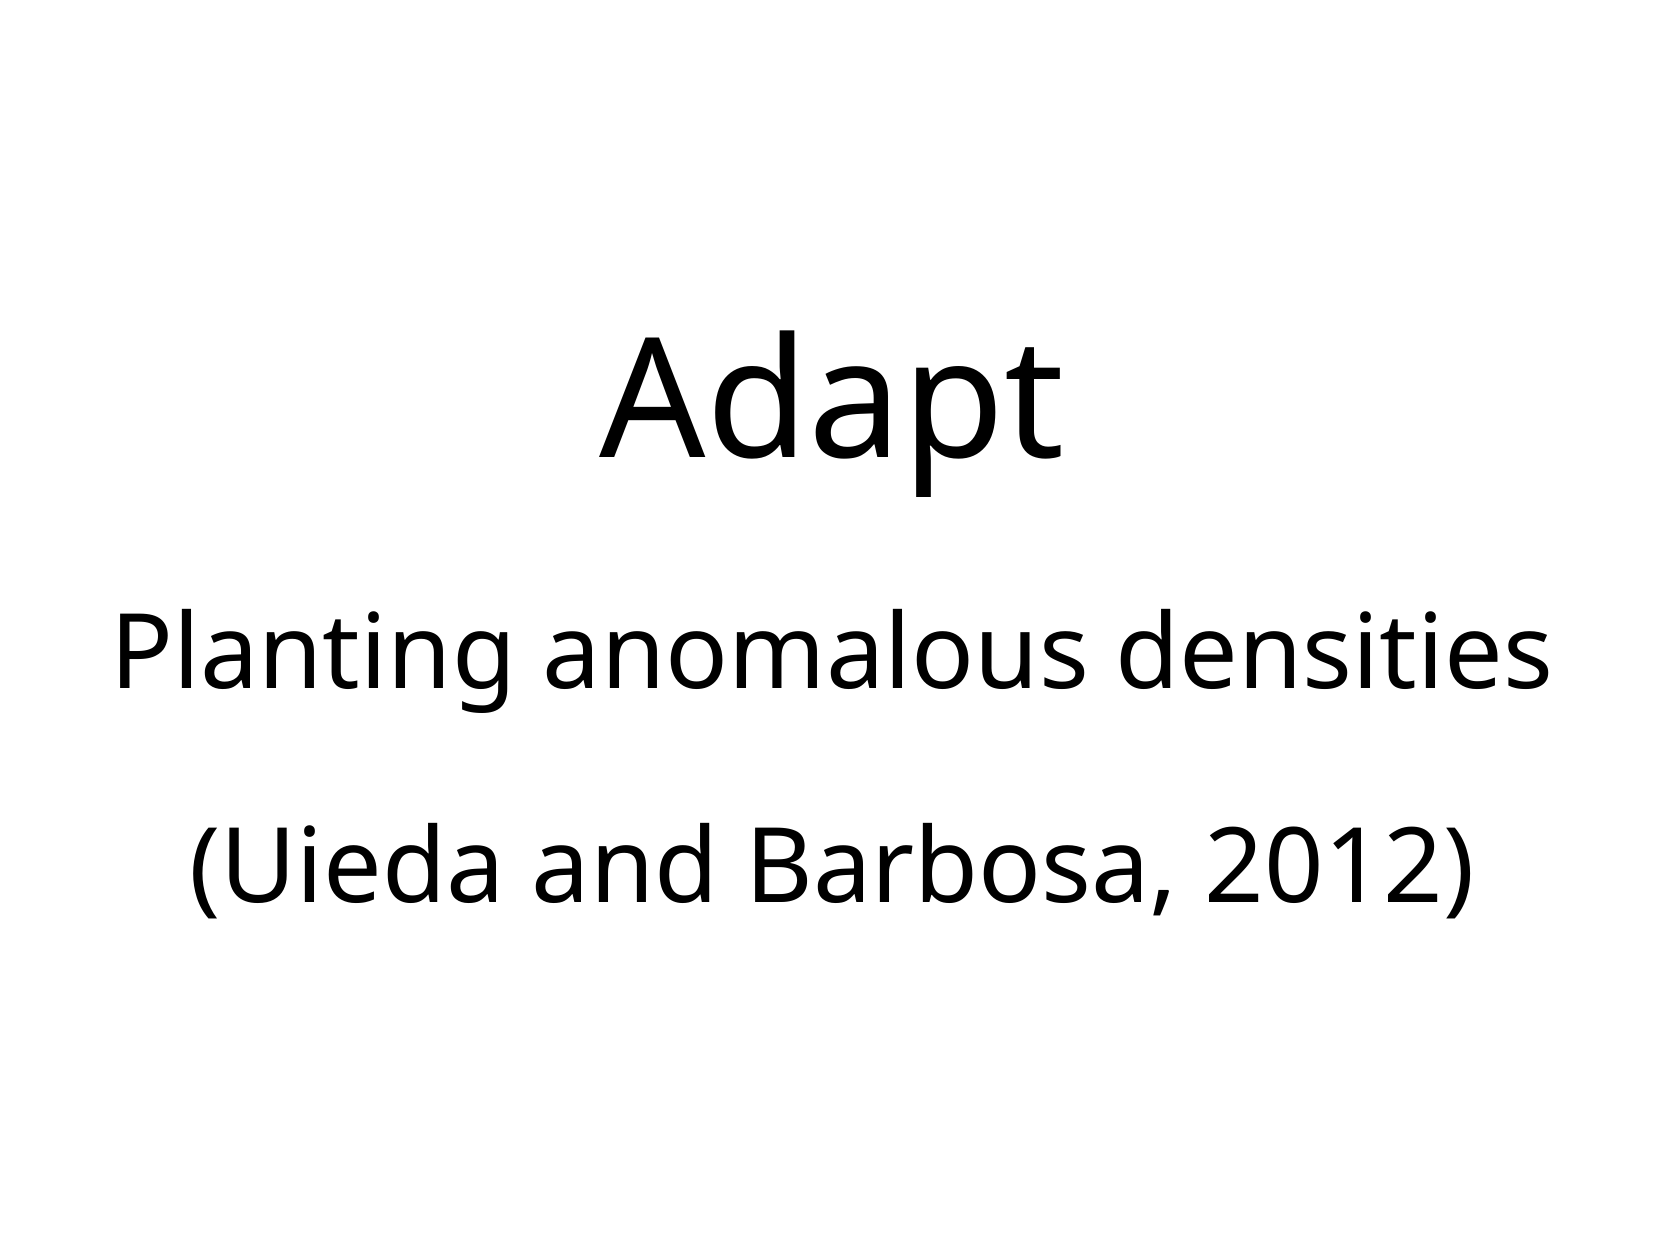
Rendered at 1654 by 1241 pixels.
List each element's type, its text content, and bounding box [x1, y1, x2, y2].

title Adapt Planting anomalous densities (Uieda and Barbosa, 2012) [30, 292, 1636, 948]
